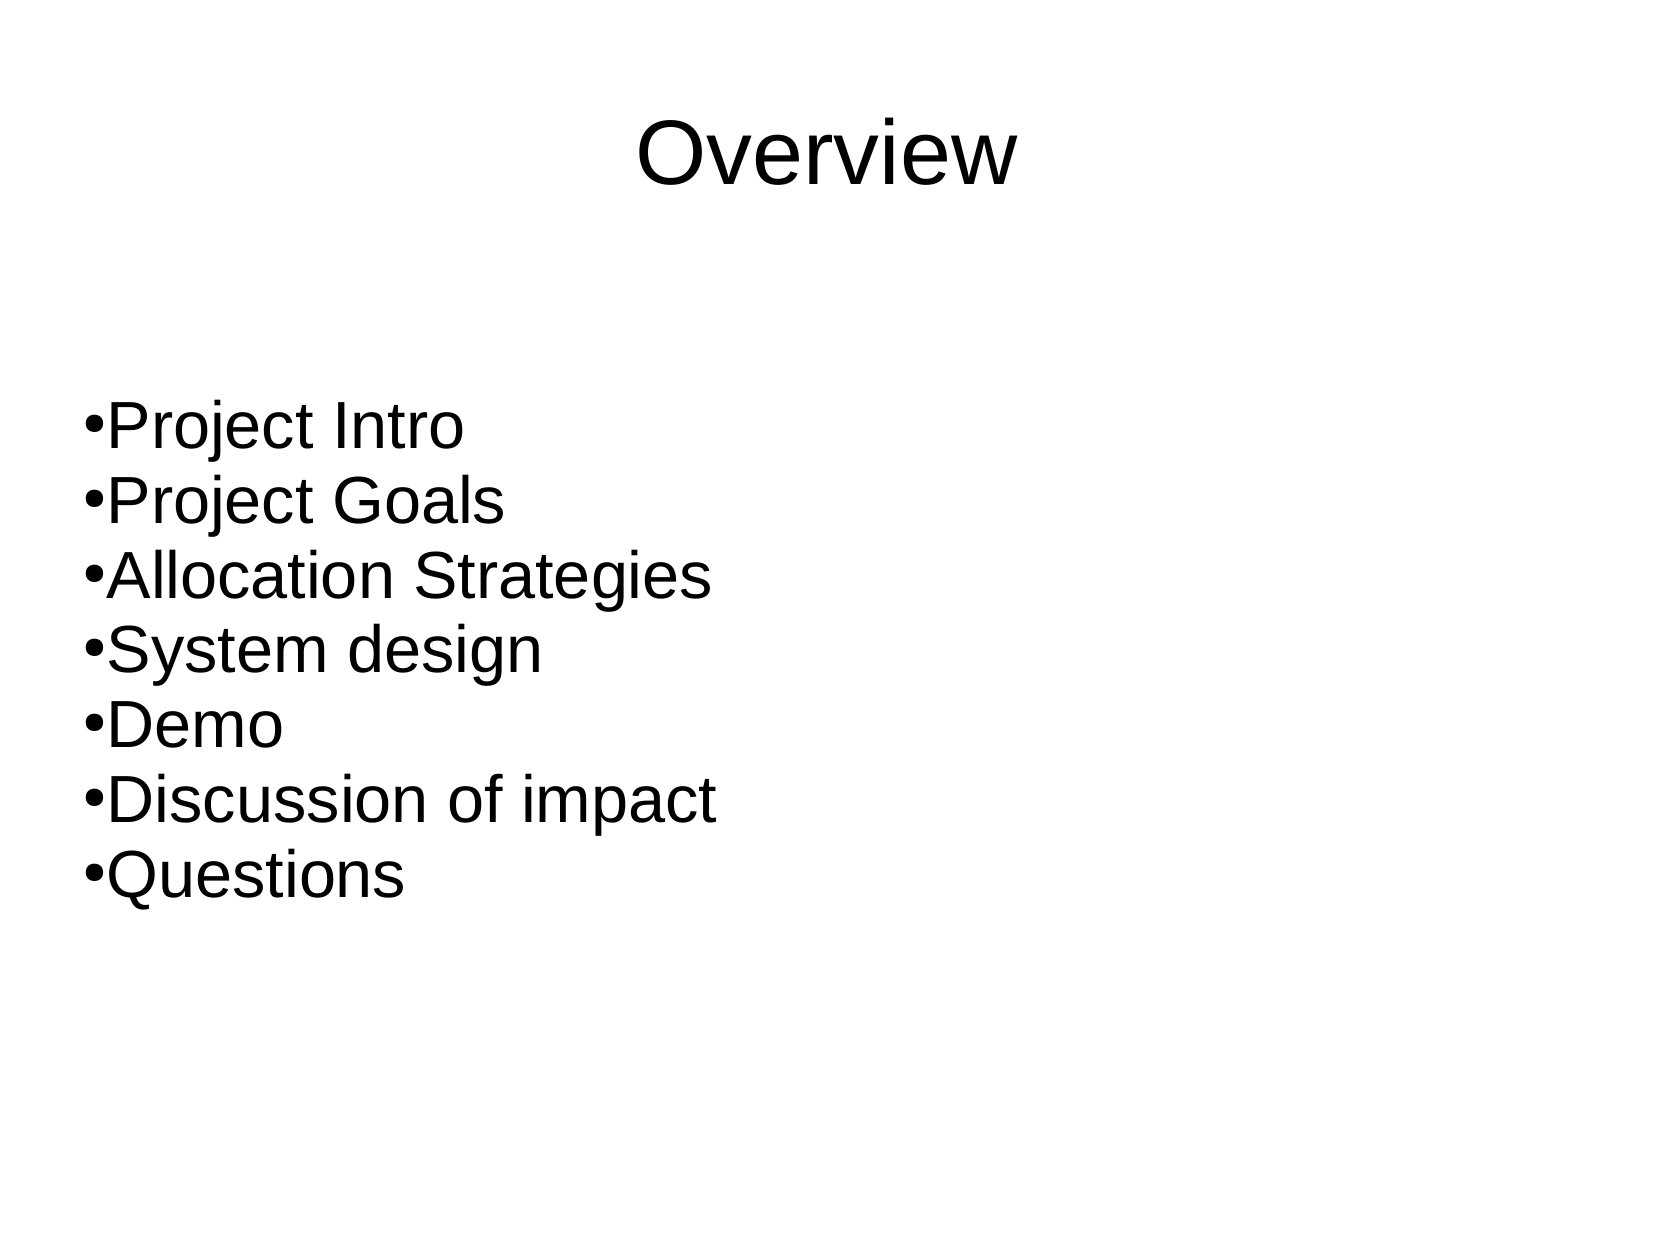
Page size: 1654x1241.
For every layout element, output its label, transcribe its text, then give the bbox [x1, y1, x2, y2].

title Overview [82, 49, 1571, 257]
subtitle Project Intro Project Goals Allocation Strategies System design Demo Discussion of impact Questions [82, 290, 1538, 1010]
